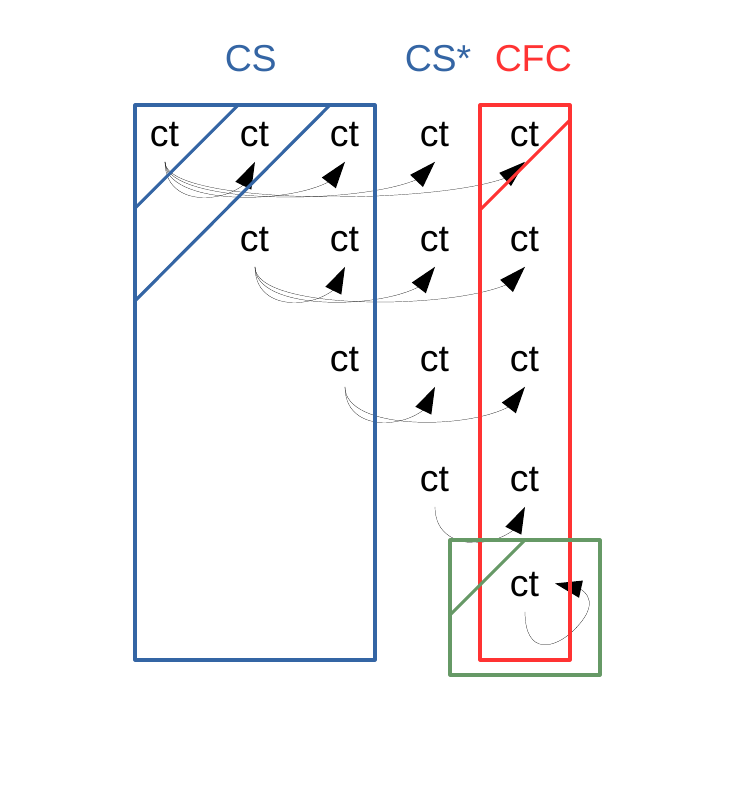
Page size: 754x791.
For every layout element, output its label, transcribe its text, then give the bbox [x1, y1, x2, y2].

text_box ct [405, 105, 466, 162]
text_box ct [495, 107, 556, 162]
text_box ct [225, 107, 286, 162]
text_box ct [495, 555, 506, 566]
text_box ct [495, 210, 556, 267]
text_box ct [495, 330, 556, 387]
text_box ct [185, 151, 196, 162]
text_box ct [495, 450, 556, 507]
text_box CFC [480, 30, 601, 91]
text_box ct [315, 107, 373, 162]
text_box ct [405, 210, 466, 267]
text_box ct [277, 153, 286, 162]
text_box ct [532, 138, 556, 162]
text_box ct [315, 210, 373, 267]
text_box ct [225, 210, 286, 267]
text_box ct [315, 107, 324, 116]
text_box ct [225, 107, 233, 115]
text_box ct [315, 330, 373, 387]
text_box ct [137, 107, 196, 162]
text_box CS [210, 30, 301, 87]
text_box ct [405, 330, 466, 387]
text_box ct [495, 555, 556, 612]
text_box ct [405, 450, 466, 507]
text_box CS* [390, 30, 480, 87]
